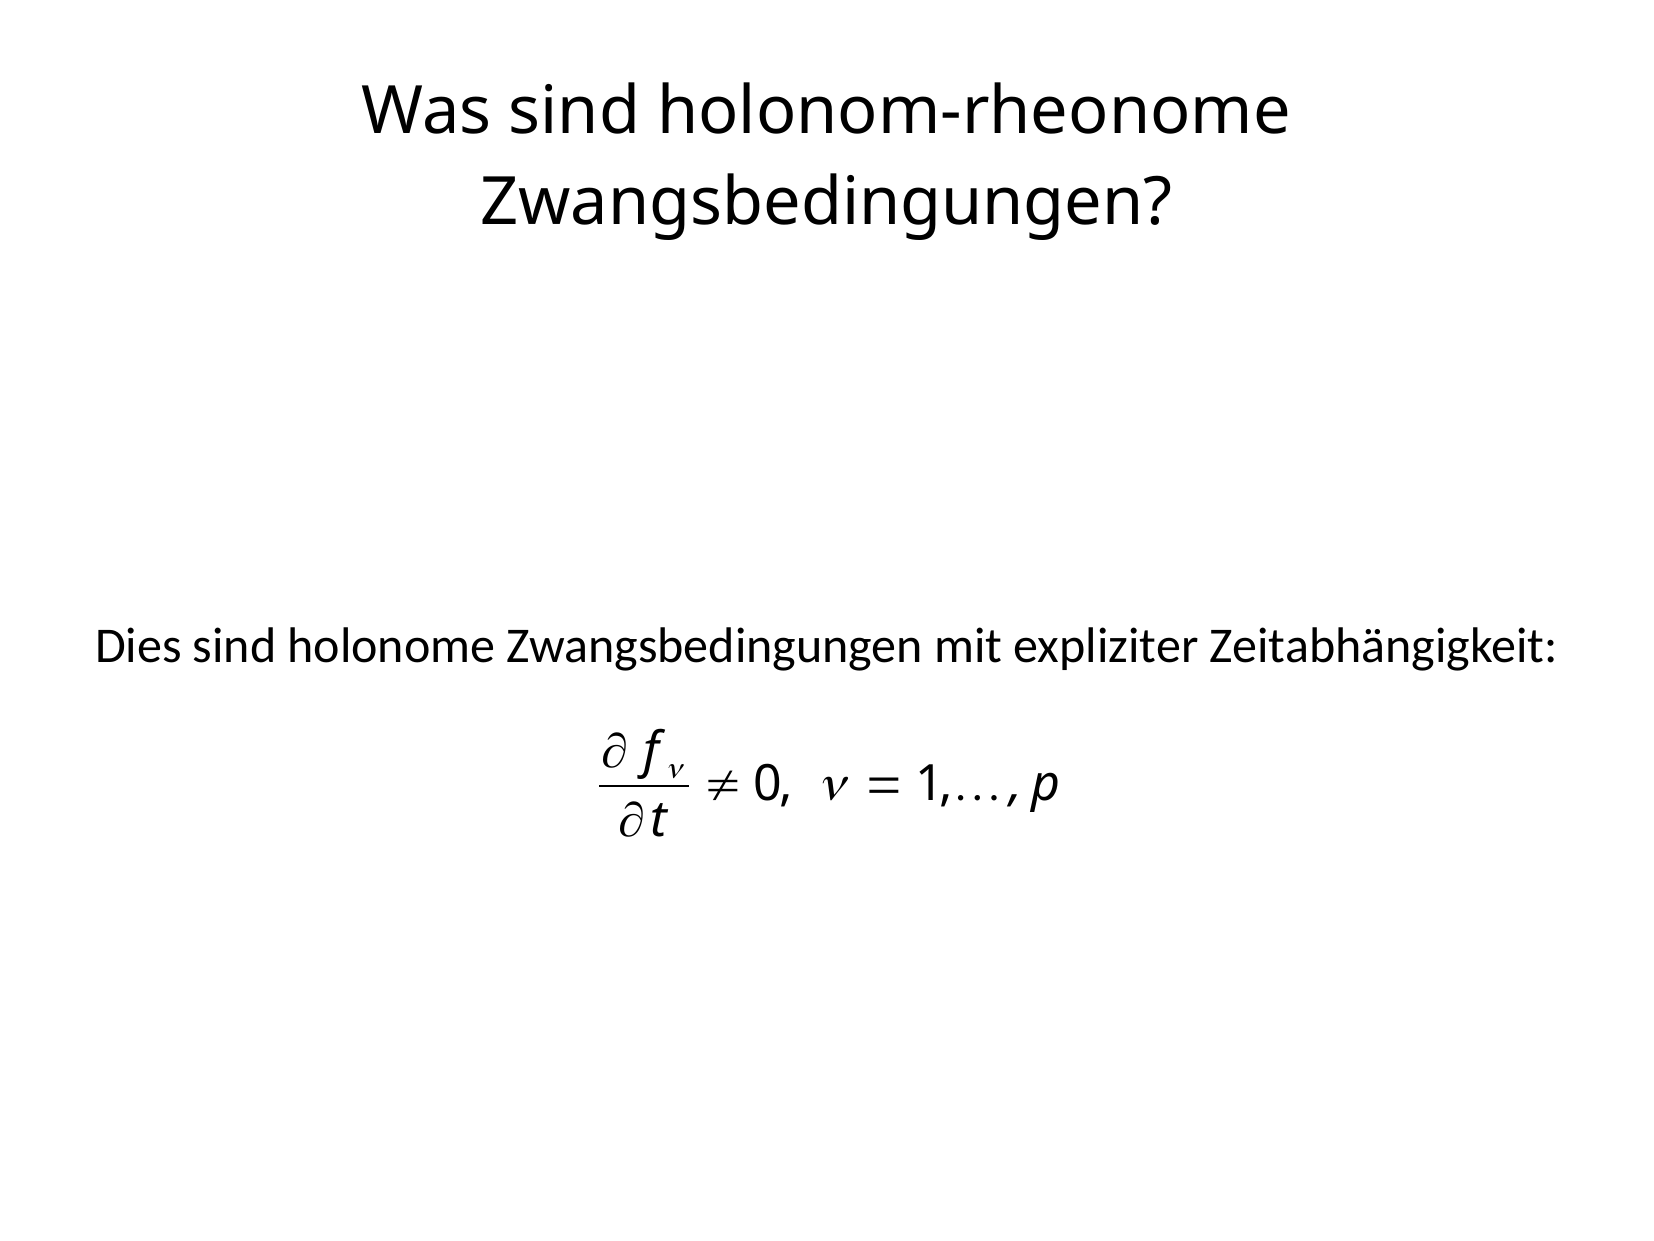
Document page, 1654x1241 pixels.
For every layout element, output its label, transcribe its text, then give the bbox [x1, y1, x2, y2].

chart [590, 720, 1063, 851]
title Was sind holonom-rheonome Zwangsbedingungen? [82, 49, 1571, 257]
subtitle Dies sind holonome Zwangsbedingungen mit expliziter Zeitabhängigkeit: [82, 290, 1571, 1010]
